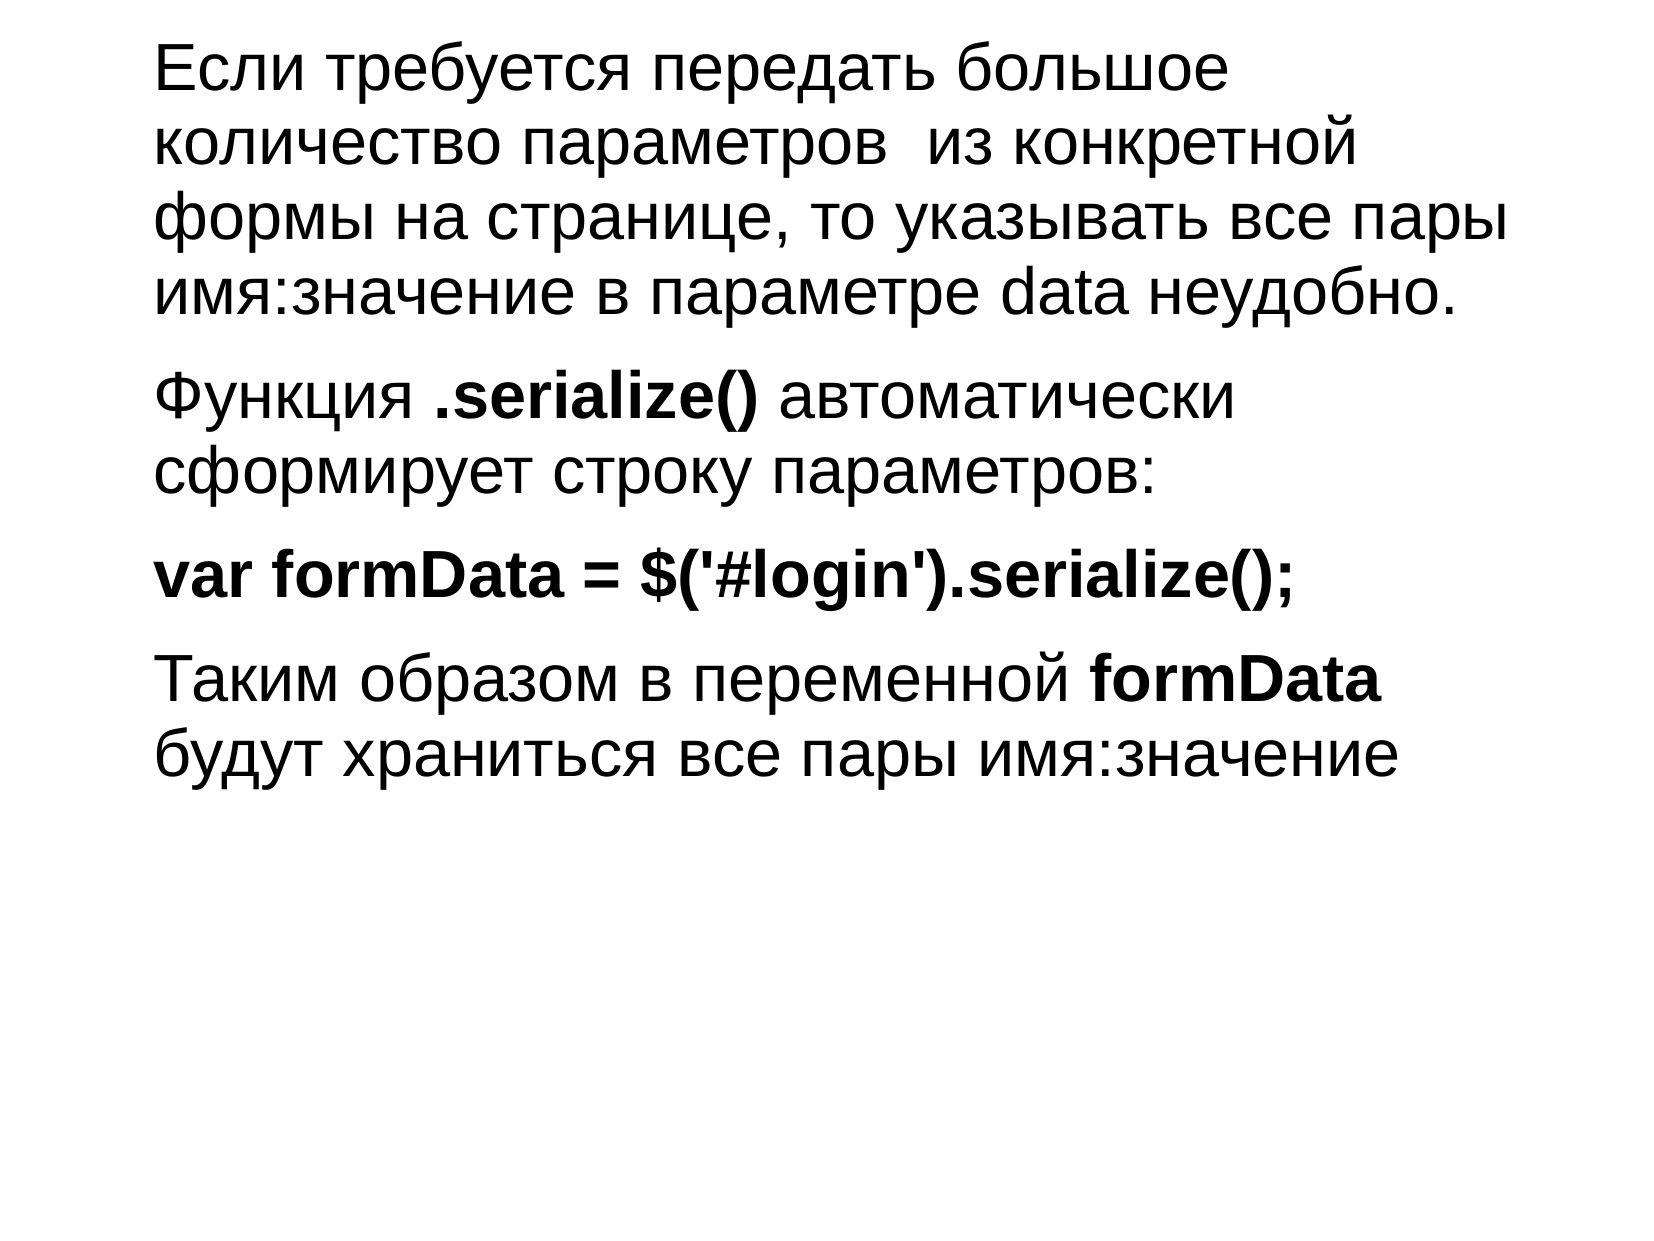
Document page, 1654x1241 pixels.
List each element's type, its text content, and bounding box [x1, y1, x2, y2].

list Если требуется передать большое количество параметров из конкретной формы на странице, то указывать все пары имя:значение в параметре data неудобно. Функция .serialize() автоматически сформирует строку параметров: var formData = $('#login').serialize(); Таким образом в переменной formData будут храниться все пары имя:значение [82, 29, 1571, 1109]
